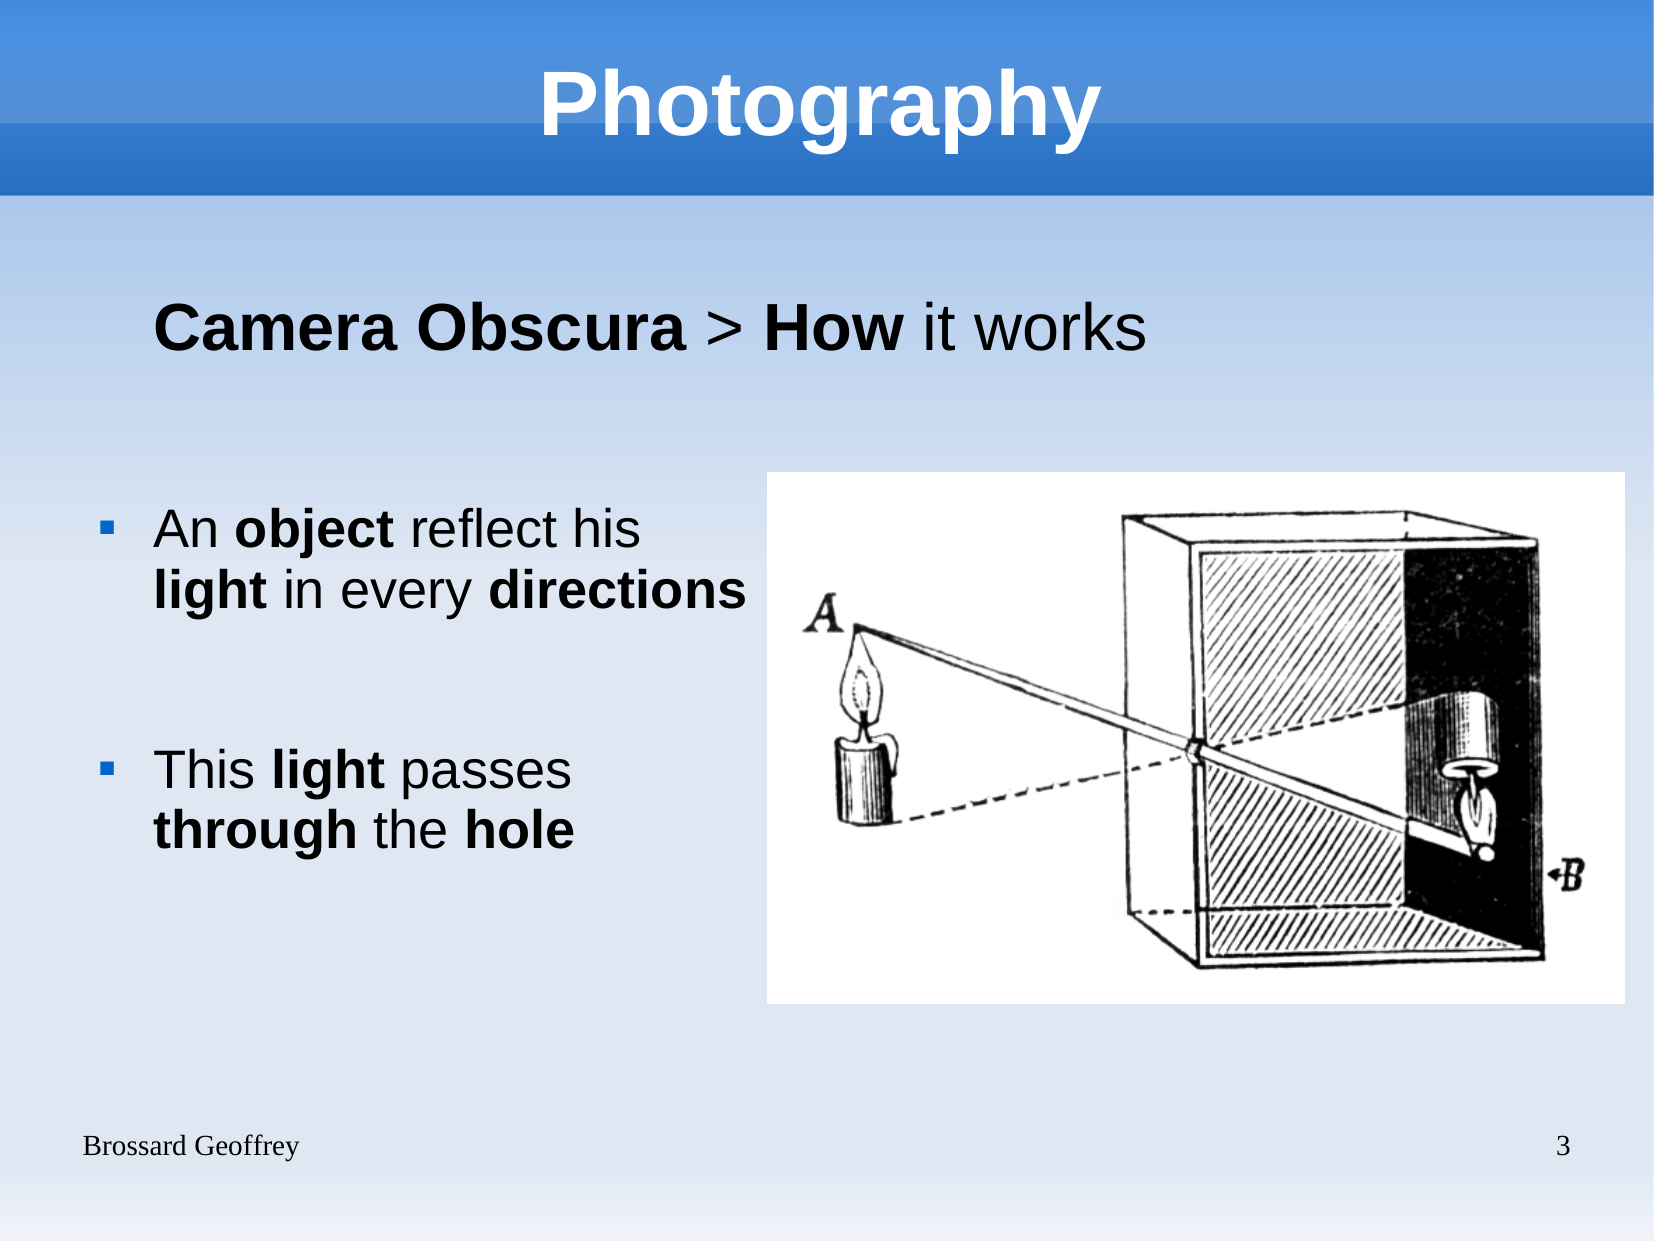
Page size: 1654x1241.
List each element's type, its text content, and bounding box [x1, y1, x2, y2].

list Camera Obscura > How it works An object reflect his light in every directions This light passes through the hole [82, 290, 1565, 1109]
title Photography [76, 0, 1565, 208]
picture [0, 0, 1654, 1241]
